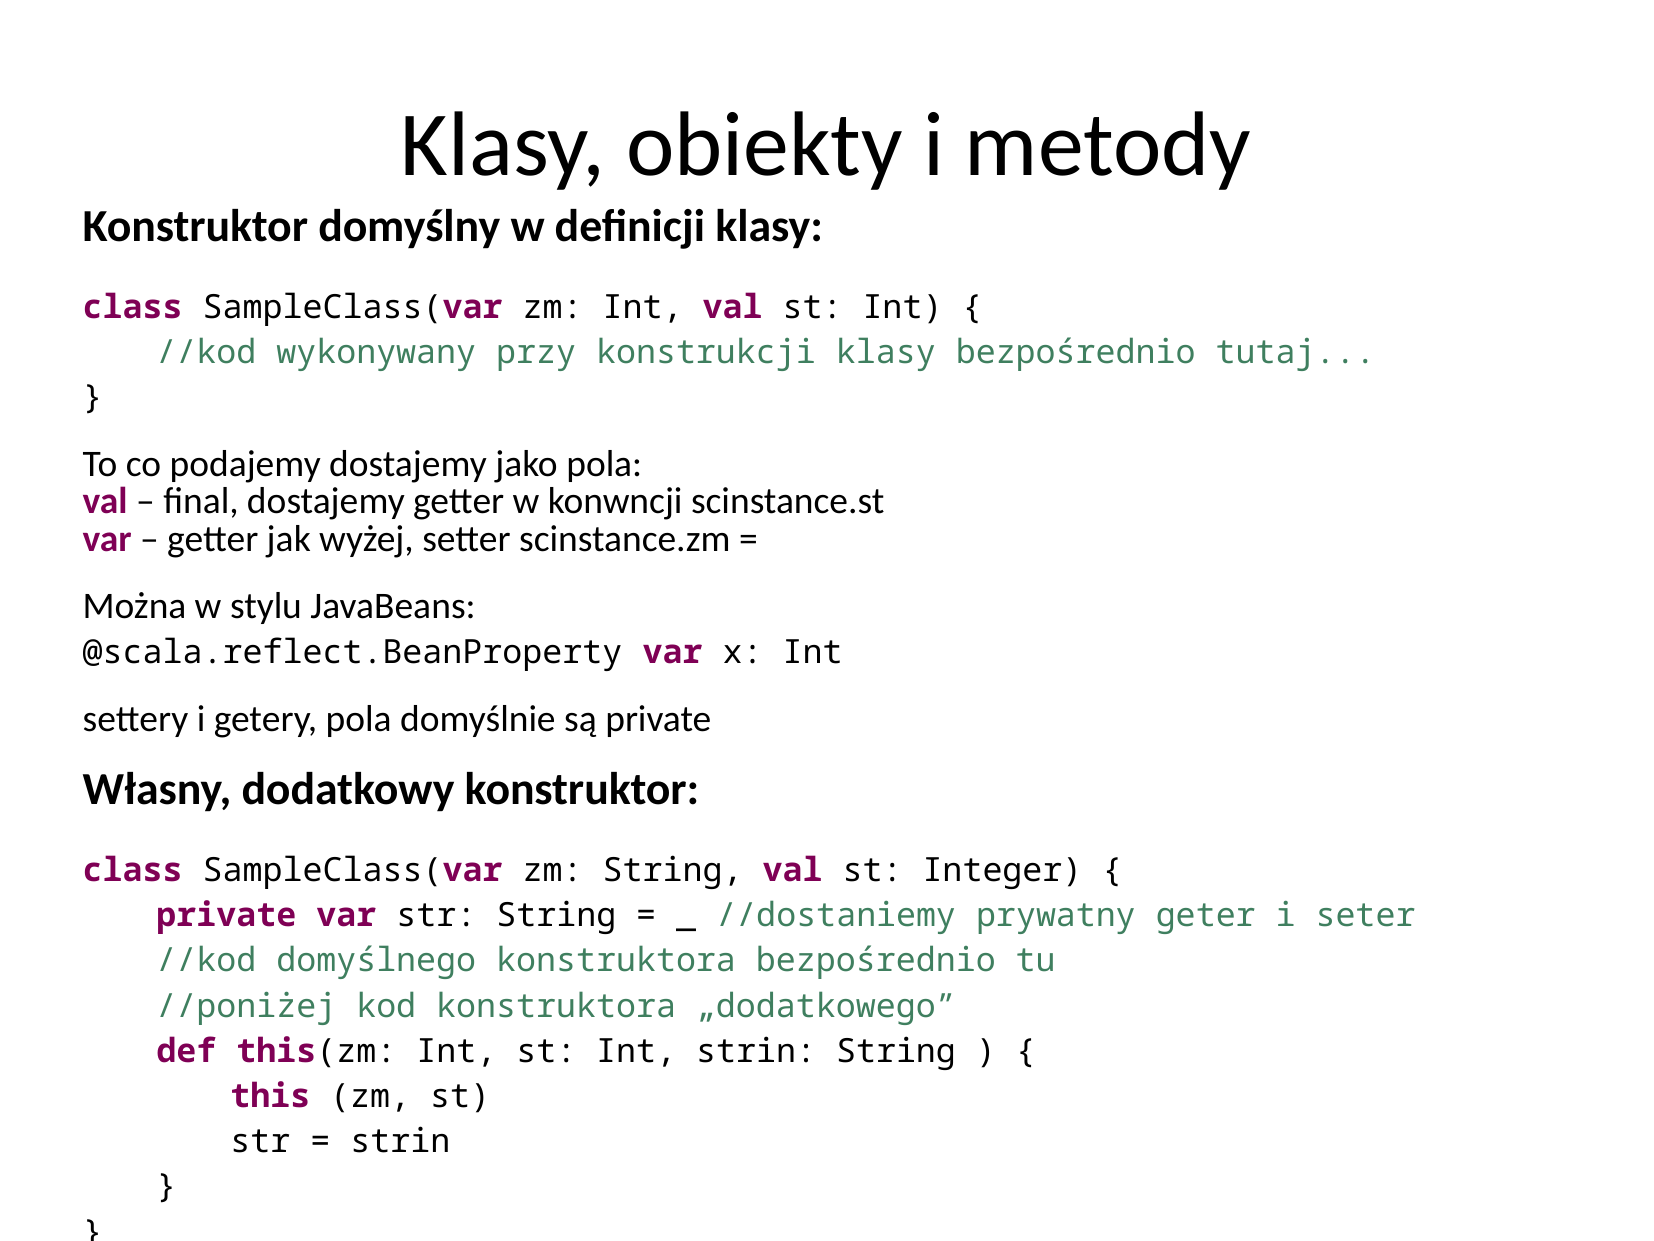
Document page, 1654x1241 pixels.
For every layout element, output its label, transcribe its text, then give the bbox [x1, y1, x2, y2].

list Konstruktor domyślny w definicji klasy: class SampleClass(var zm: Int, val st: Int) { //kod wykonywany przy konstrukcji klasy bezpośrednio tutaj... } To co podajemy dostajemy jako pola: val – final, dostajemy getter w konwncji scinstance.st var – getter jak wyżej, setter scinstance.zm = Można w stylu JavaBeans: @scala.reflect.BeanProperty var x: Int settery i getery, pola domyślnie są private Własny, dodatkowy konstruktor: class SampleClass(var zm: String, val st: Integer) { private var str: String = _ //dostaniemy prywatny geter i seter //kod domyślnego konstruktora bezpośrednio tu //poniżej kod konstruktora „dodatkowego” def this(zm: Int, st: Int, strin: String ) { this (zm, st) str = strin } } [82, 207, 1571, 1229]
title Klasy, obiekty i metody [82, 56, 1571, 207]
